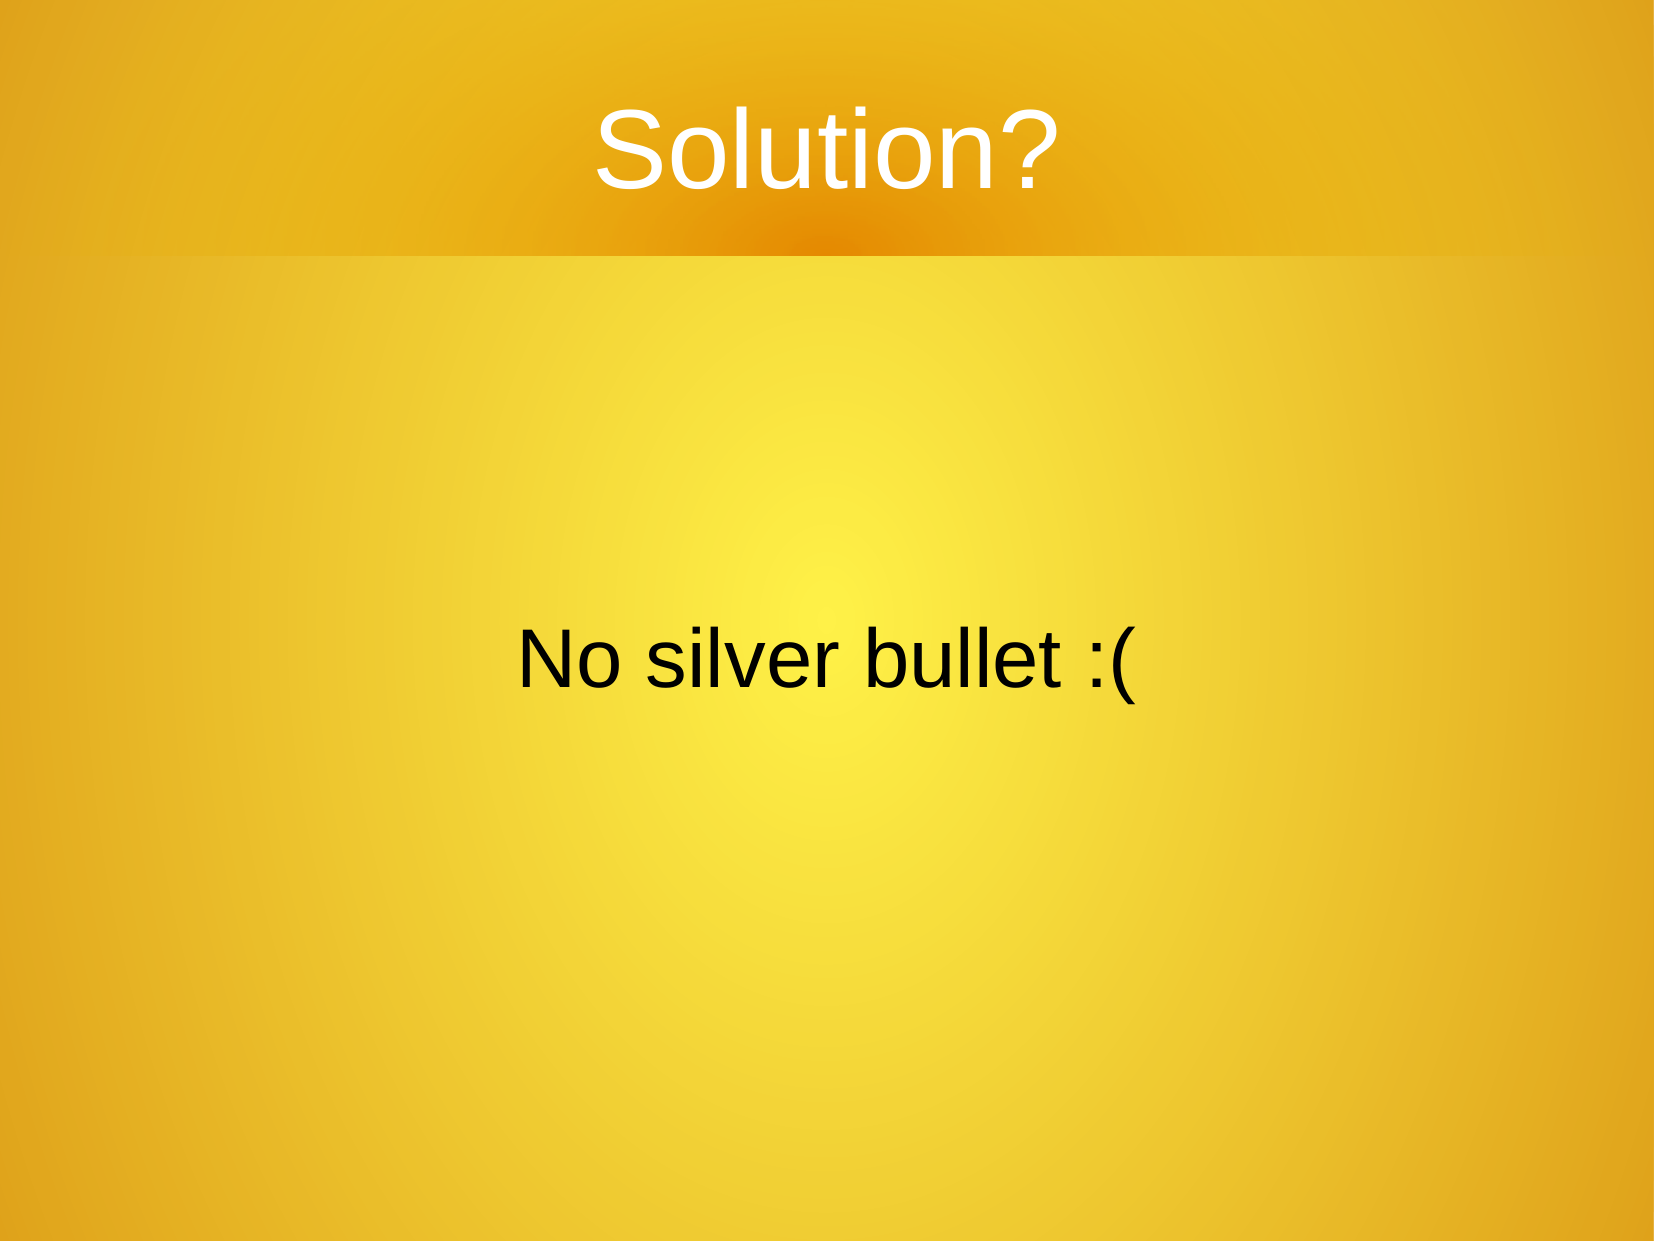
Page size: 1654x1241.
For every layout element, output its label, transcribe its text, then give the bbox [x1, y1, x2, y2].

title Solution? [82, 47, 1571, 252]
subtitle No silver bullet :( [82, 299, 1571, 1019]
